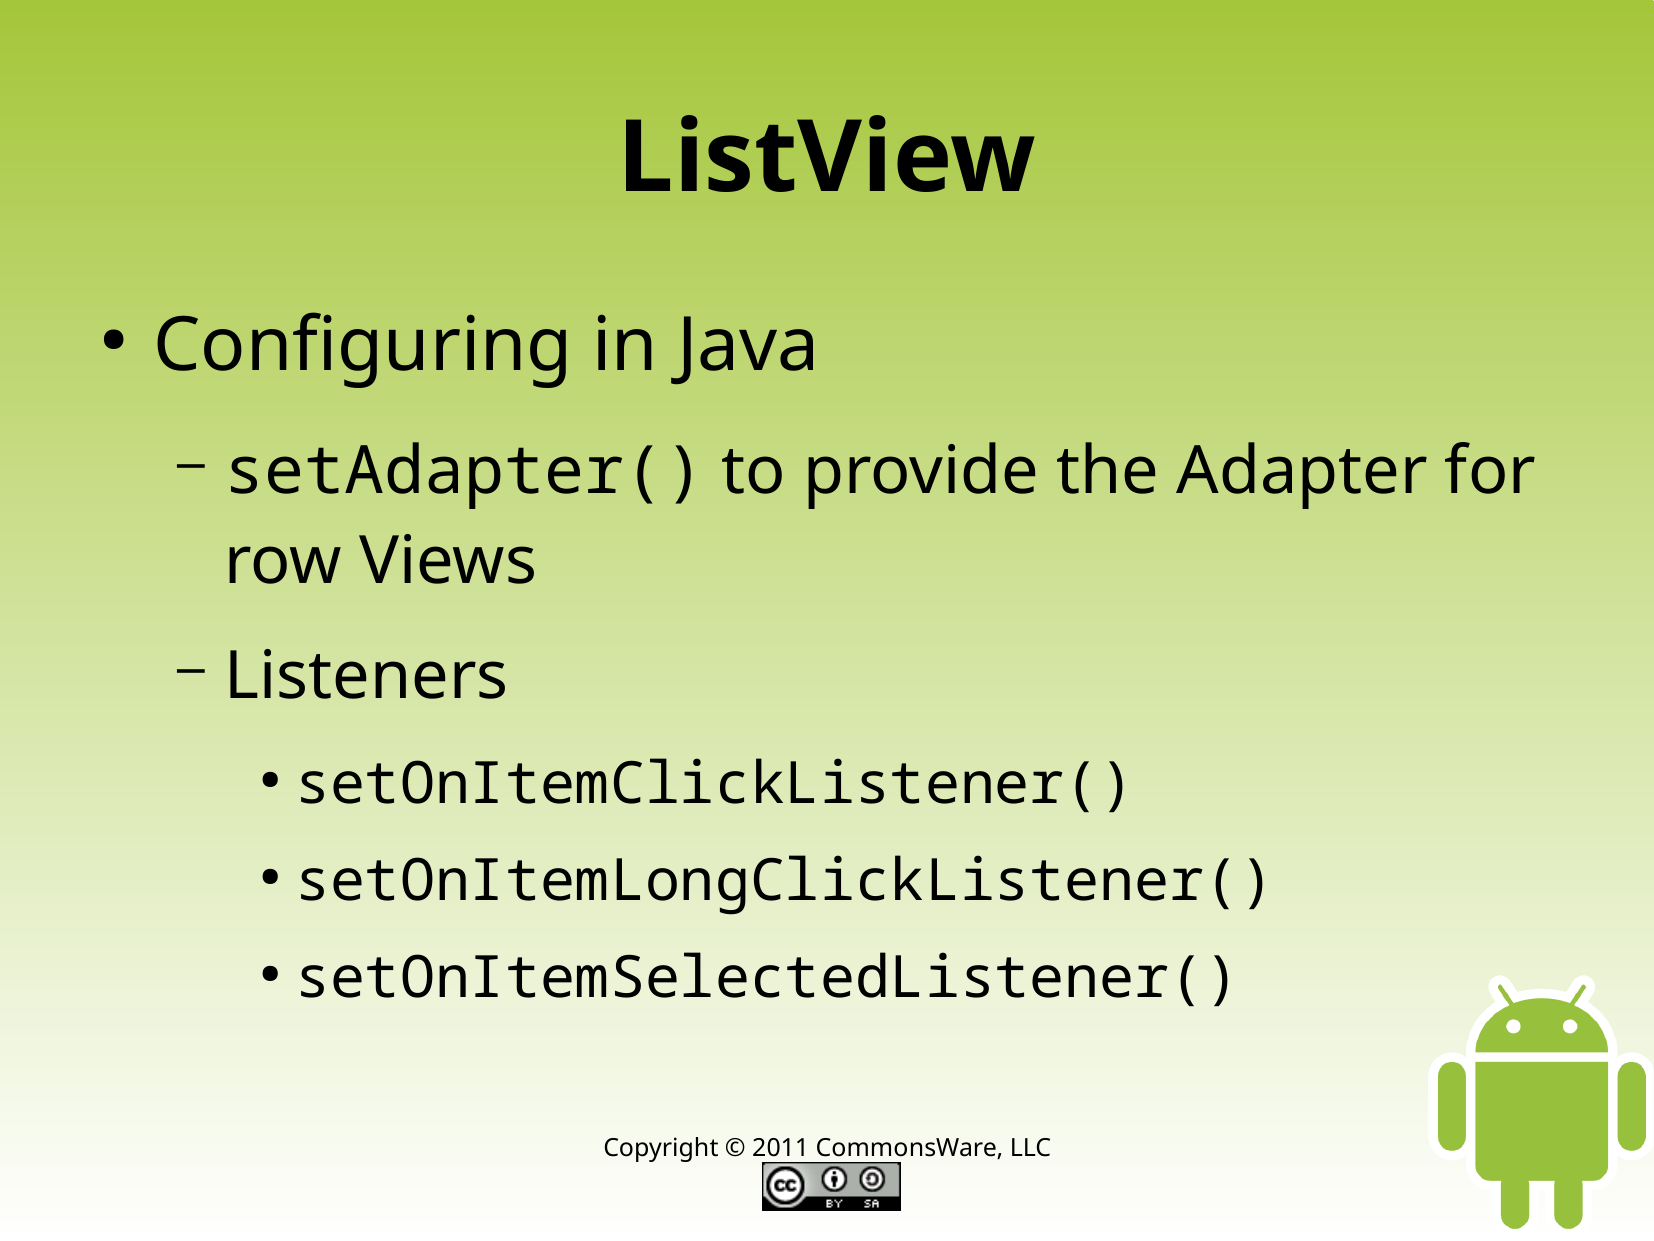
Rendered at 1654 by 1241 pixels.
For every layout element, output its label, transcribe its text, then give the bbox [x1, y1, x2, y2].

list Configuring in Java setAdapter() to provide the Adapter for row Views Listeners setOnItemClickListener() setOnItemLongClickListener() setOnItemSelectedListener() [82, 290, 1571, 1126]
title ListView [82, 49, 1571, 257]
picture [1428, 975, 1654, 1238]
picture [762, 1162, 901, 1211]
